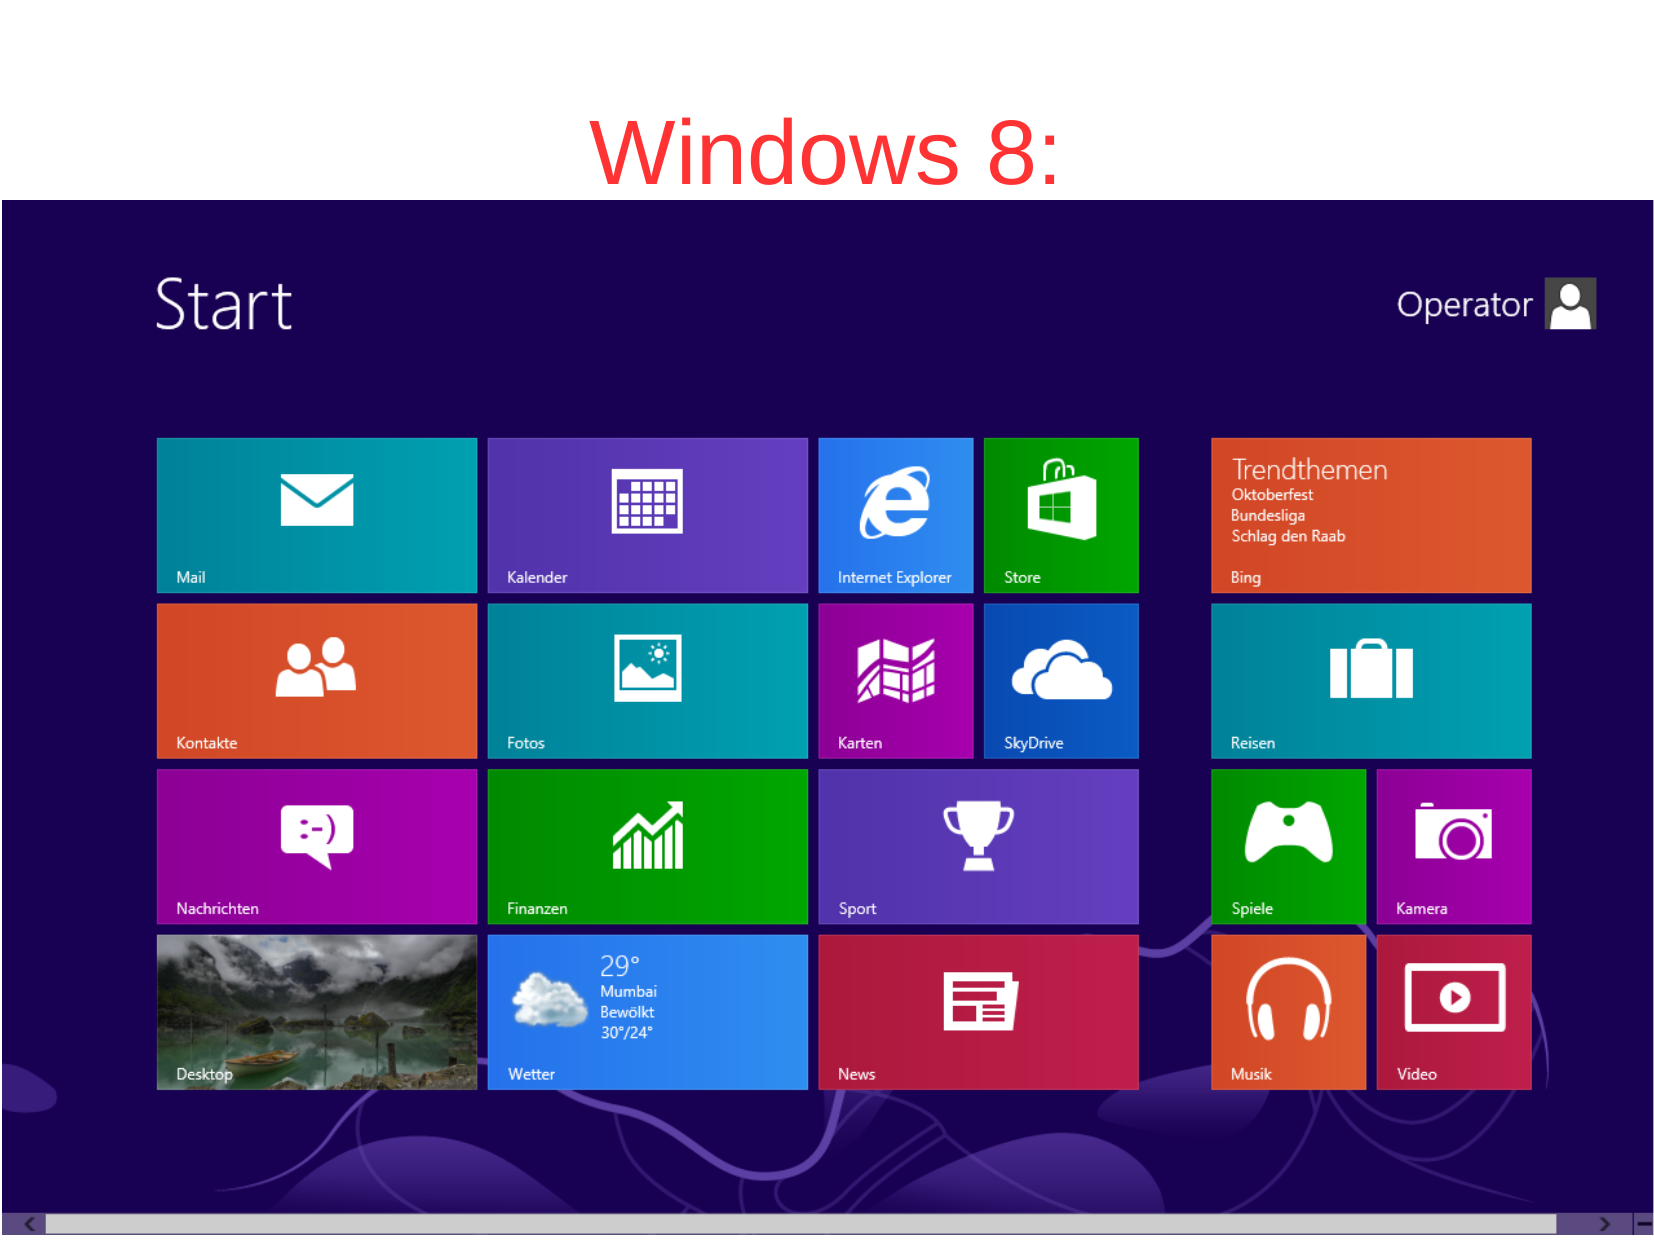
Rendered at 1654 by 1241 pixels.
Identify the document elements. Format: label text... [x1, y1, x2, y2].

picture [2, 200, 1654, 1235]
title Windows 8: [82, 49, 1571, 200]
